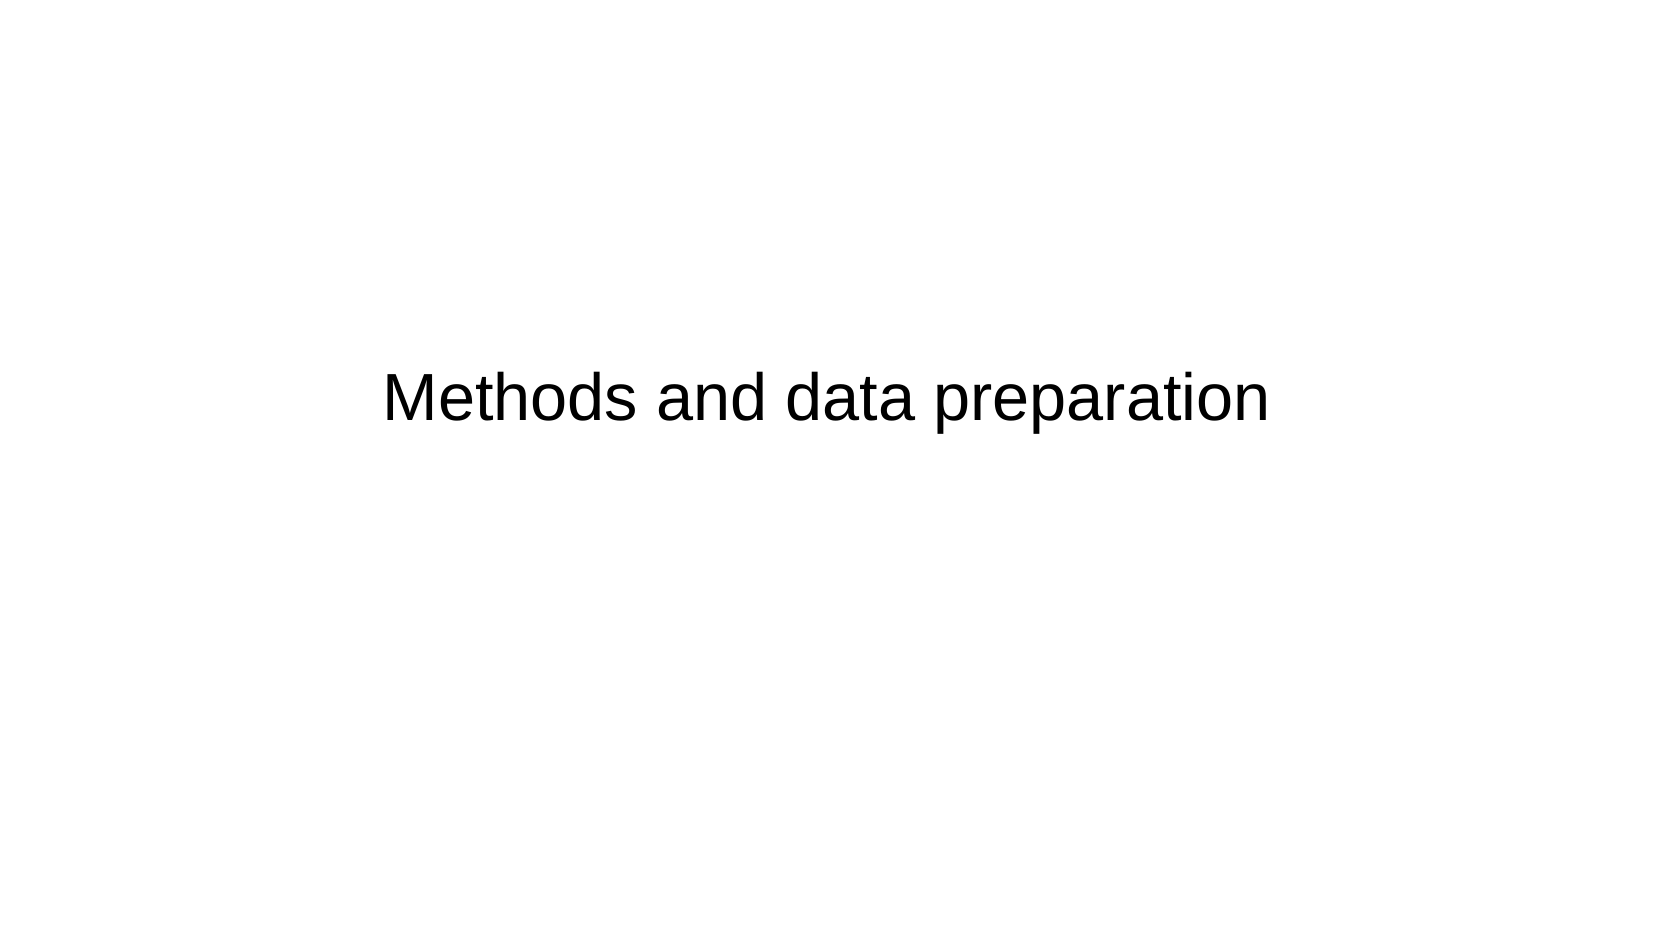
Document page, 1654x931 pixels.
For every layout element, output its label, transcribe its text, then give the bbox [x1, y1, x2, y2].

subtitle Methods and data preparation [82, 37, 1571, 757]
